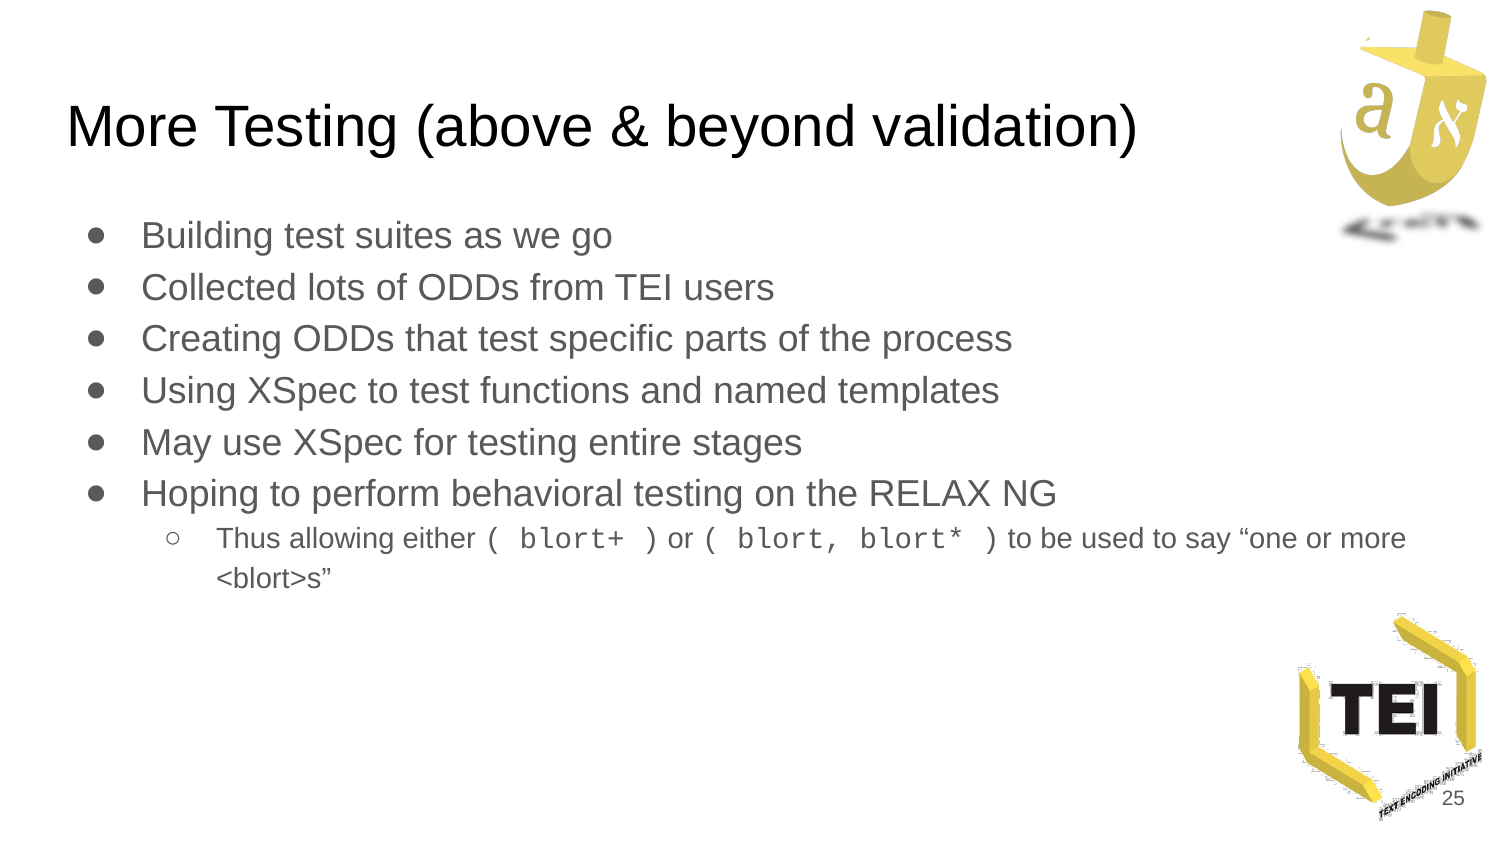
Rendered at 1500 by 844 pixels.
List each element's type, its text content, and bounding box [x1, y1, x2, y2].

picture [1324, 0, 1497, 250]
slide_number <number> [1389, 764, 1480, 830]
picture [1275, 604, 1500, 830]
list Building test suites as we go Collected lots of ODDs from TEI users Creating ODDs that test specific parts of the process Using XSpec to test functions and named templates May use XSpec for testing entire stages Hoping to perform behavioral testing on the RELAX NG Thus allowing either ( blort+ ) or ( blort, blort* ) to be used to say “one or more <blort>s” [51, 189, 1449, 750]
title More Testing (above & beyond validation) [51, 72, 1449, 167]
